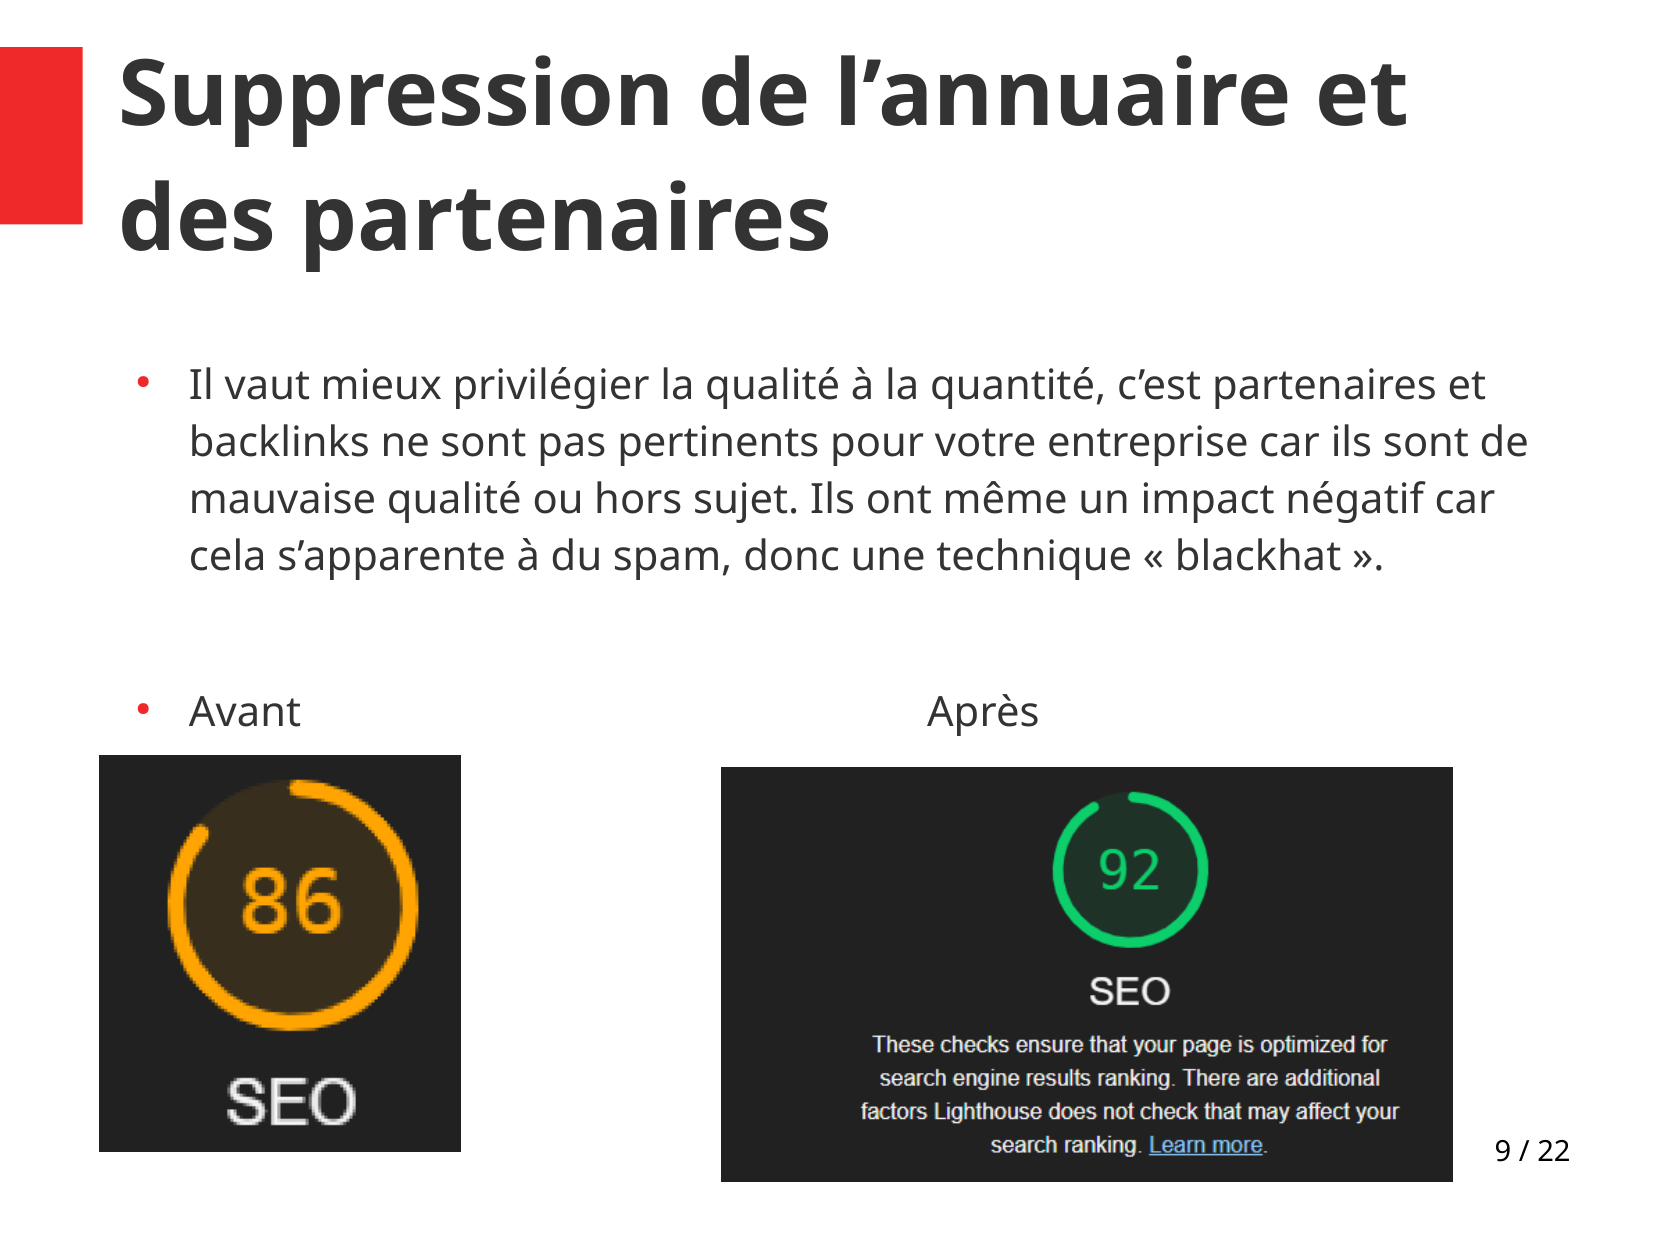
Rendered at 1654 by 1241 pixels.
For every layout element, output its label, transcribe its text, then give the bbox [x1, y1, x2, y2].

picture [99, 755, 461, 1152]
title Suppression de l’annuaire et des partenaires [118, 27, 1571, 278]
list Il vaut mieux privilégier la qualité à la quantité, c’est partenaires et backlinks ne sont pas pertinents pour votre entreprise car ils sont de mauvaise qualité ou hors sujet. Ils ont même un impact négatif car cela s’apparente à du spam, donc une technique « blackhat ». Avant Après [118, 354, 1536, 1074]
picture [721, 767, 1453, 1182]
